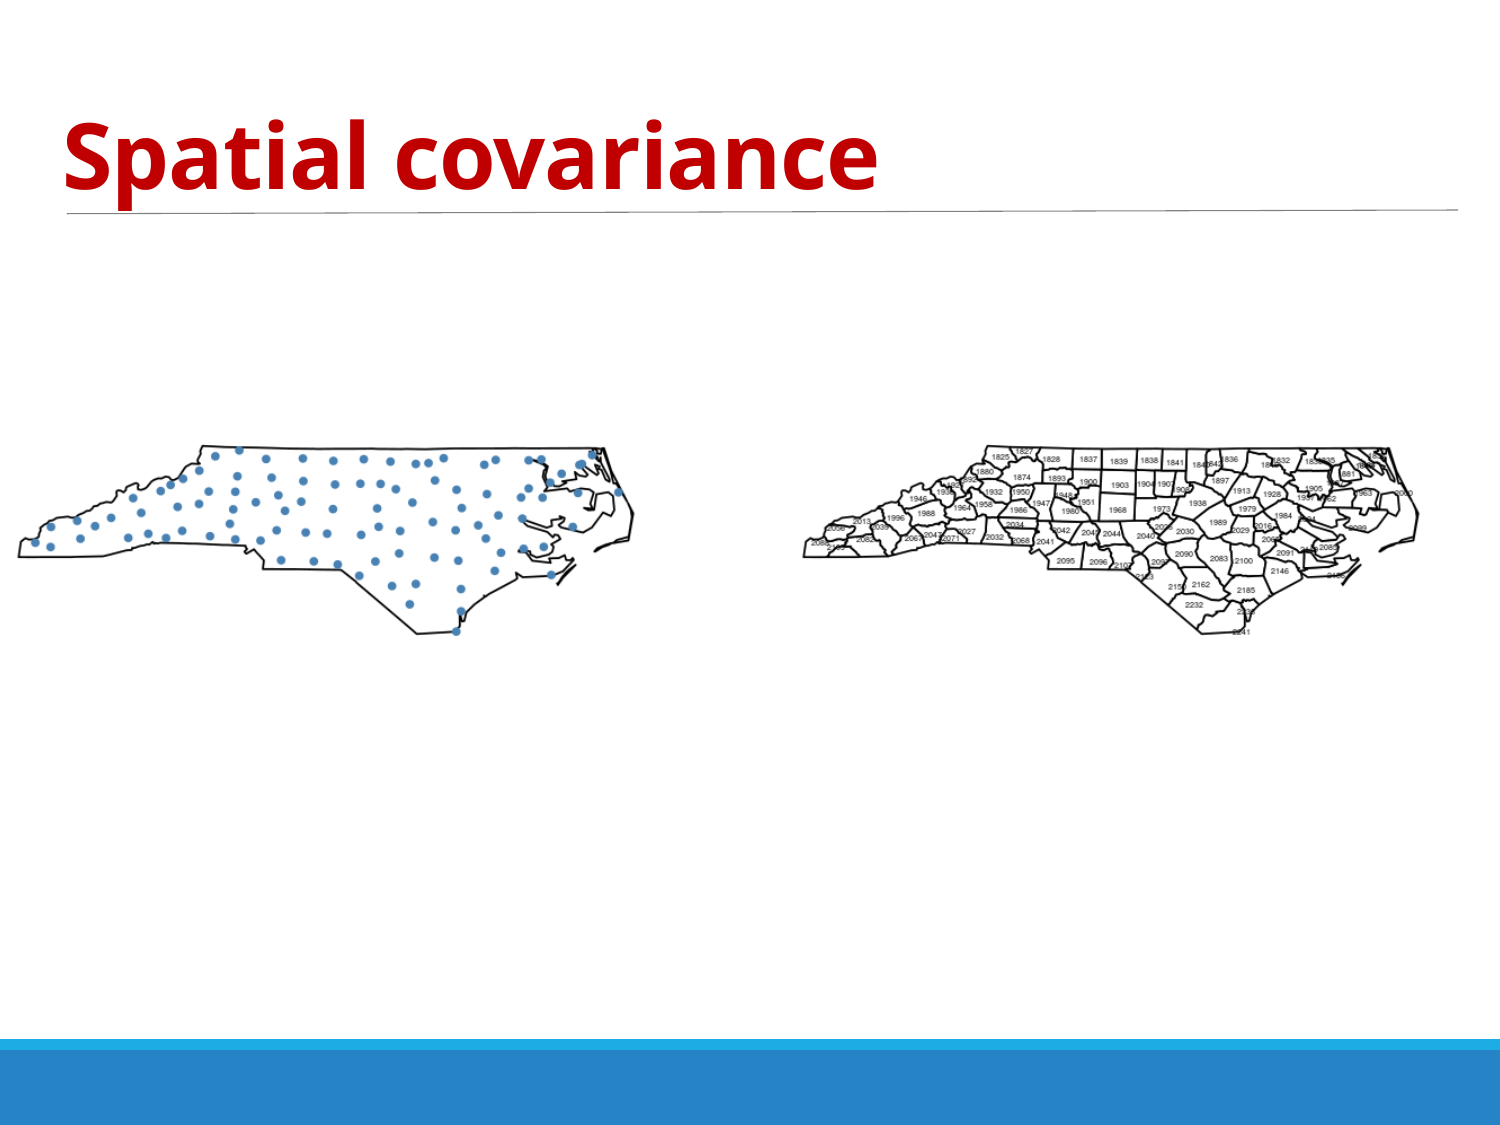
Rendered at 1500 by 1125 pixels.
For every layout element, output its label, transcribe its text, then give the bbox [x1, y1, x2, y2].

title Spatial covariance [62, 58, 1471, 257]
picture [773, 269, 1449, 811]
picture [0, 269, 664, 811]
